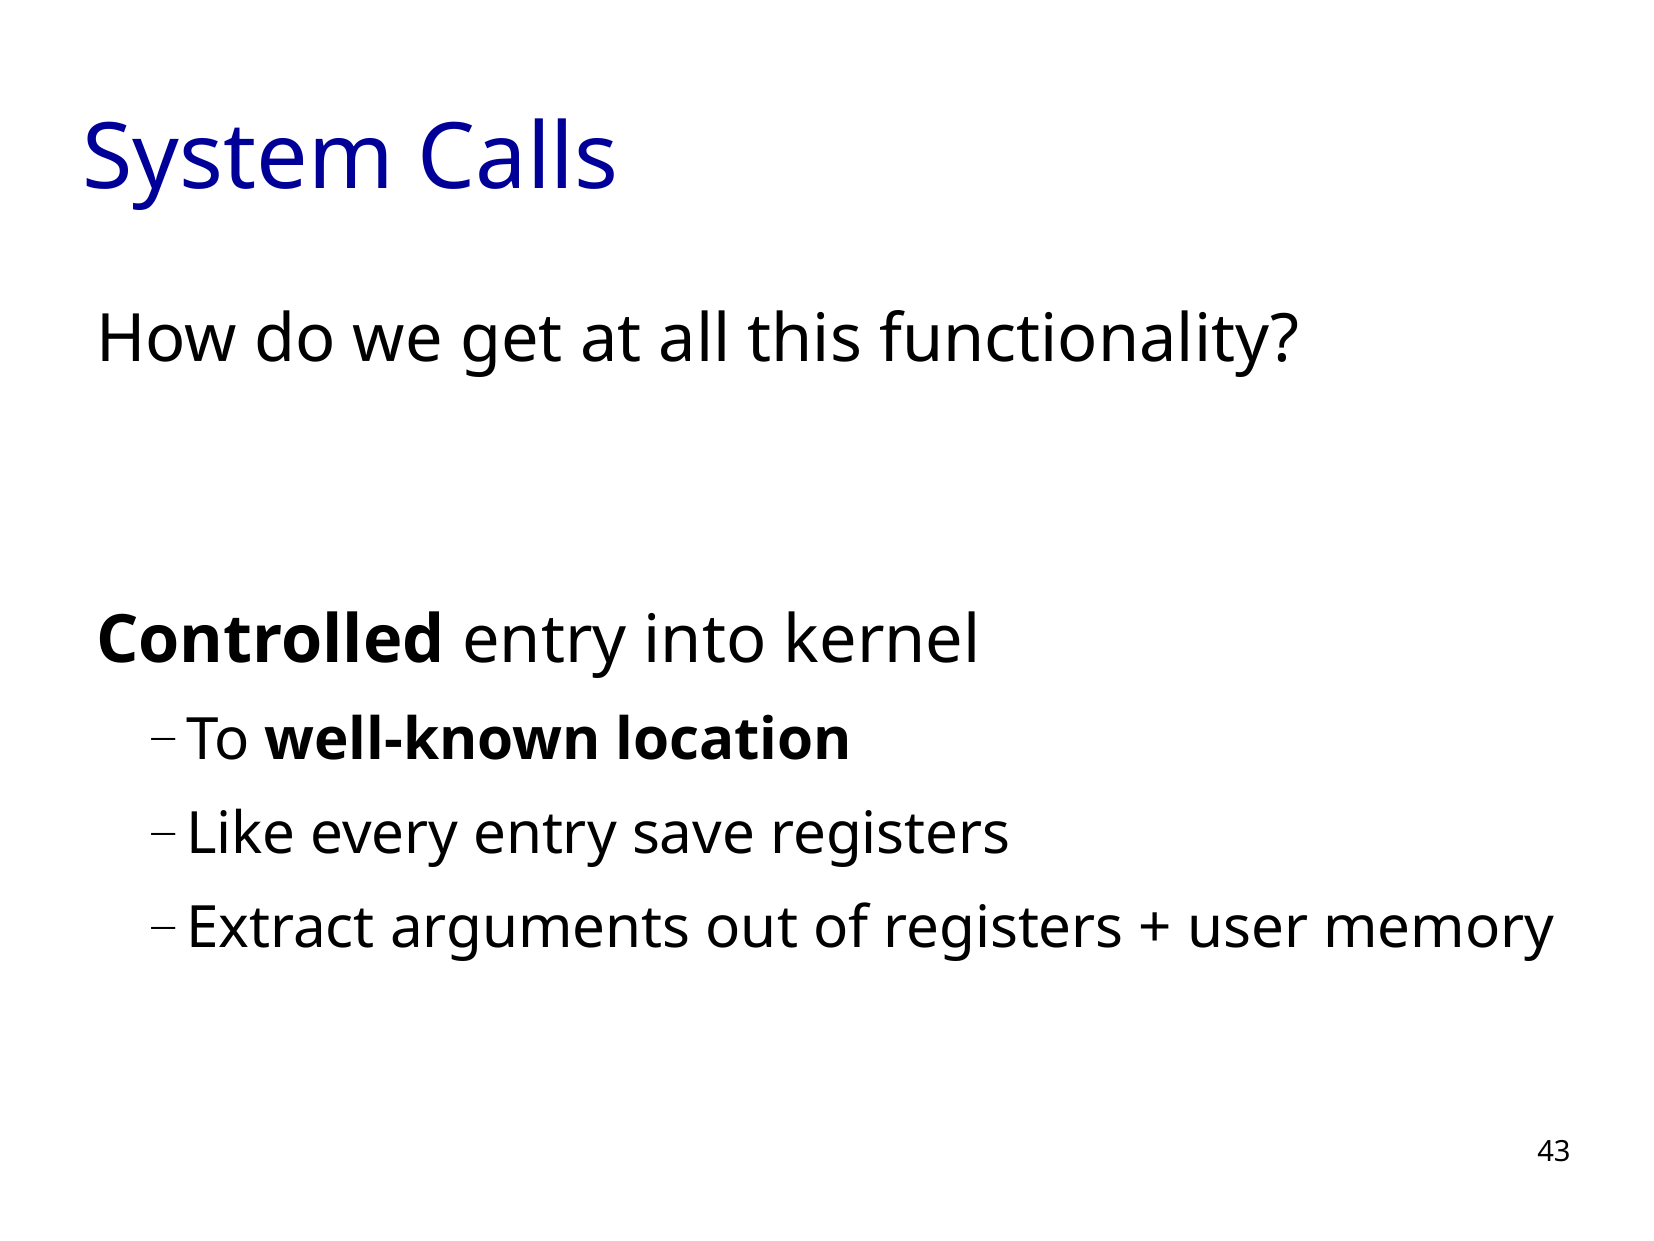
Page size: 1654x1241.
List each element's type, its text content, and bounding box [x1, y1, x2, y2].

title System Calls [82, 49, 1571, 257]
list How do we get at all this functionality? Controlled entry into kernel To well-known location Like every entry save registers Extract arguments out of registers + user memory [60, 290, 1571, 1096]
